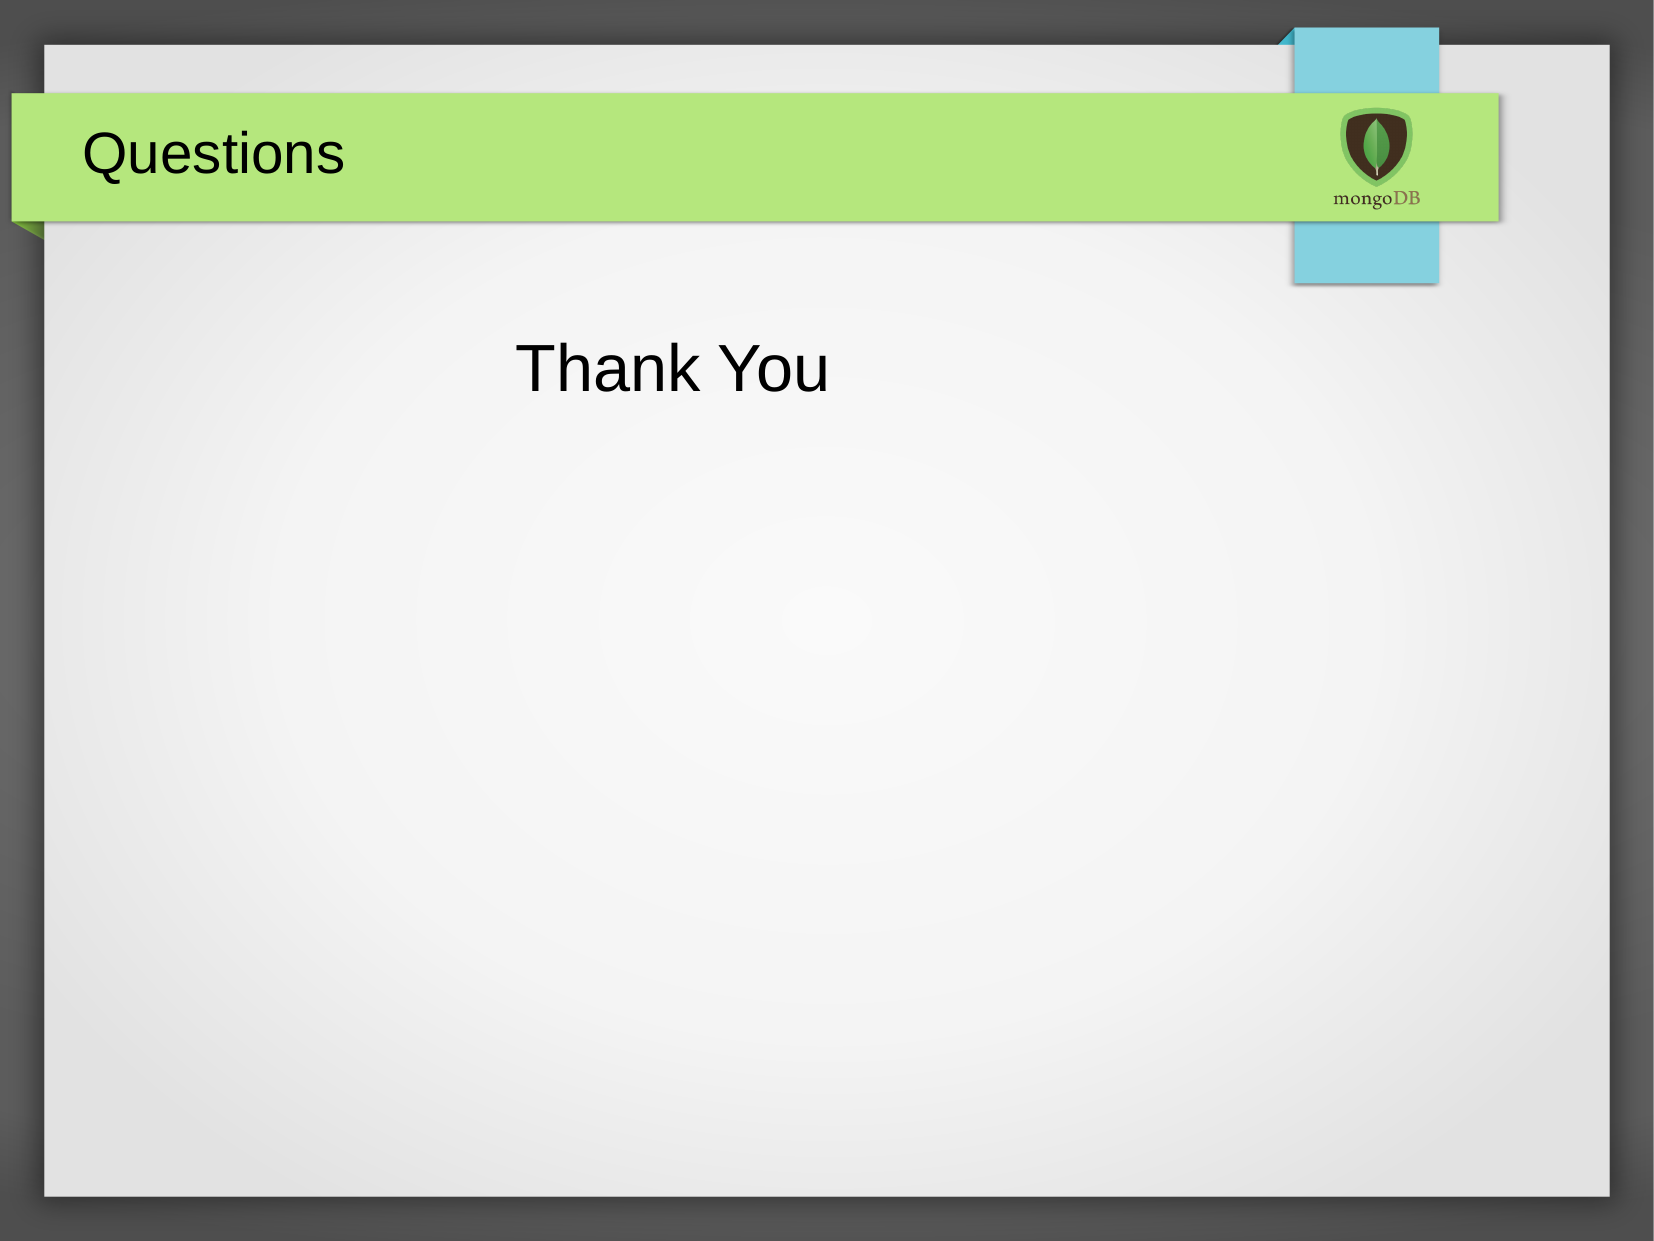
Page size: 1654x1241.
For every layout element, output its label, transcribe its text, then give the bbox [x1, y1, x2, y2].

subtitle Thank You [82, 94, 1264, 643]
picture [0, 0, 1654, 1241]
